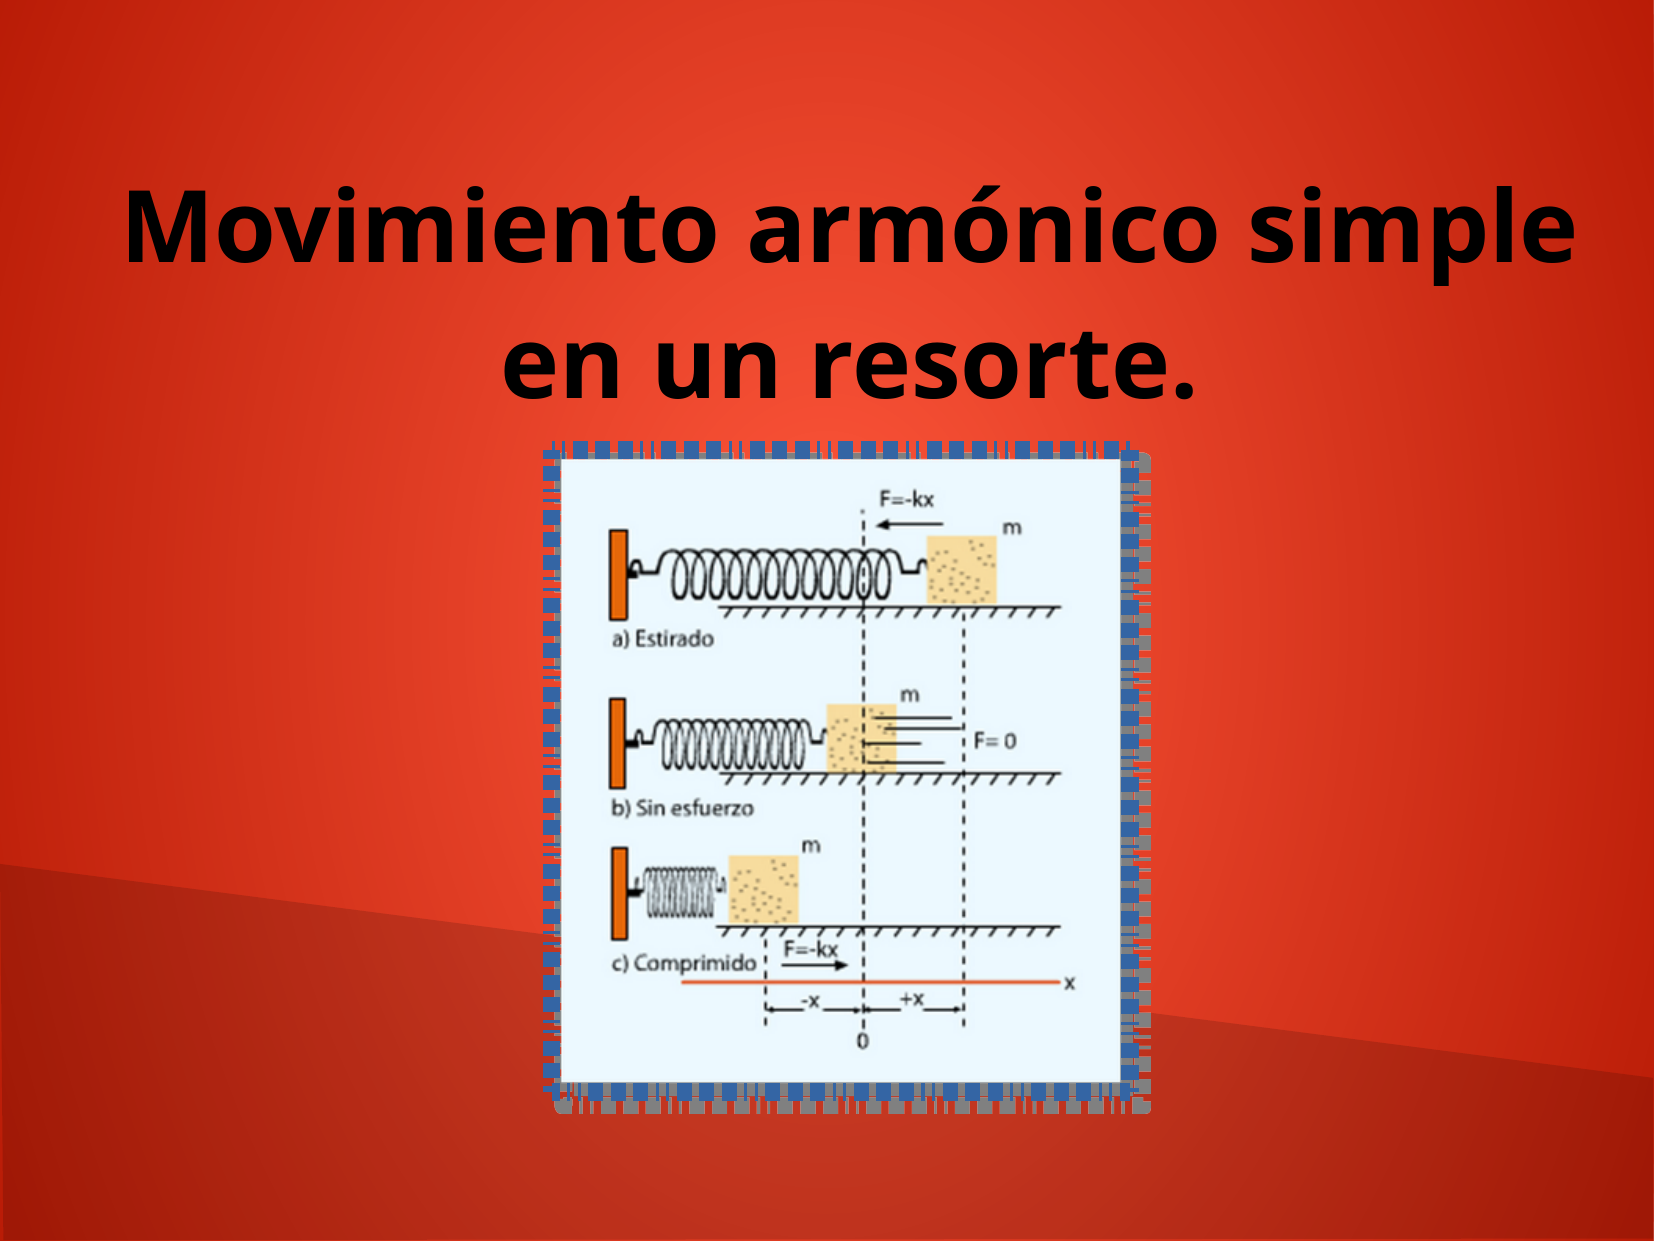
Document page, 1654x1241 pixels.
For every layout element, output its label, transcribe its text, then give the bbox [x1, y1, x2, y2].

picture [560, 458, 1122, 1084]
title Movimiento armónico simple en un resorte. [106, 153, 1595, 430]
